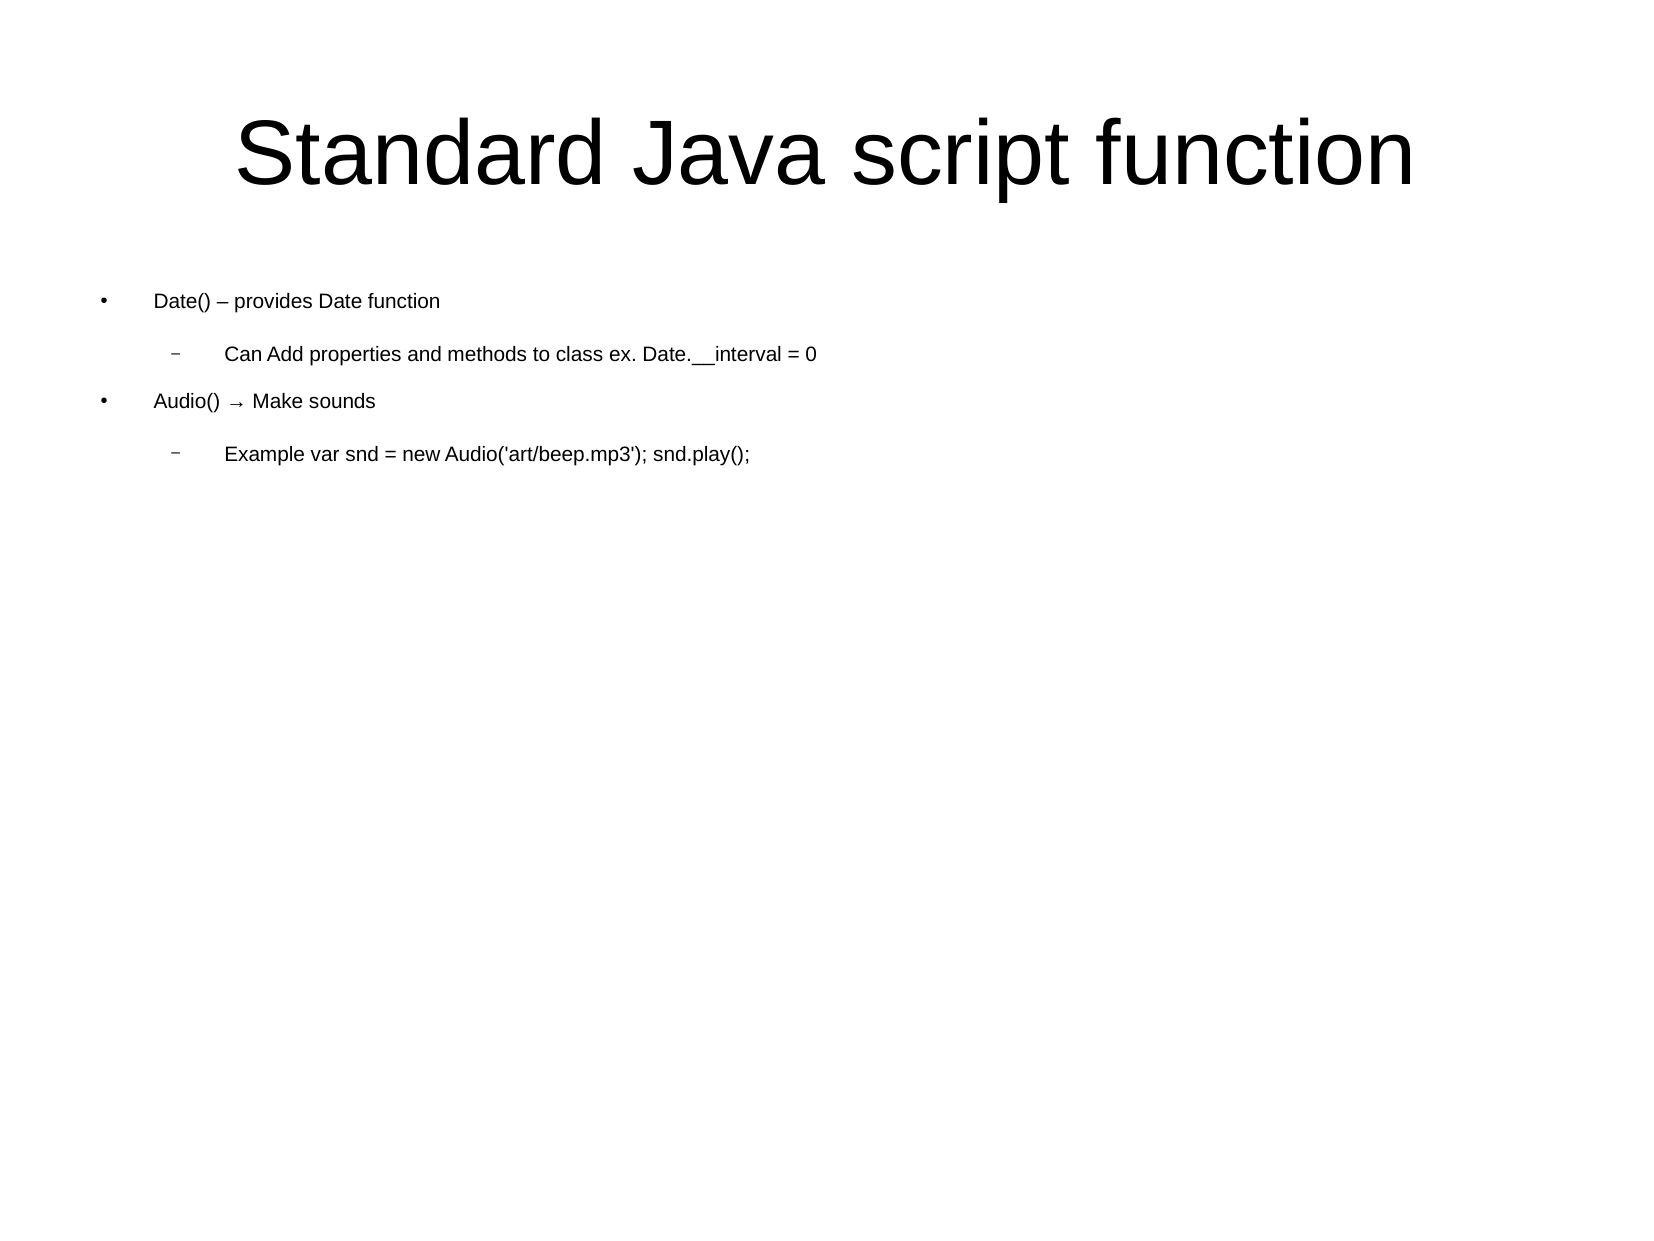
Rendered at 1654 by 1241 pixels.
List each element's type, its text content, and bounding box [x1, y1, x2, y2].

title Standard Java script function [82, 49, 1571, 257]
list Date() – provides Date function Can Add properties and methods to class ex. Date.__interval = 0 Audio() → Make sounds Example var snd = new Audio('art/beep.mp3'); snd.play(); [82, 290, 1571, 1010]
